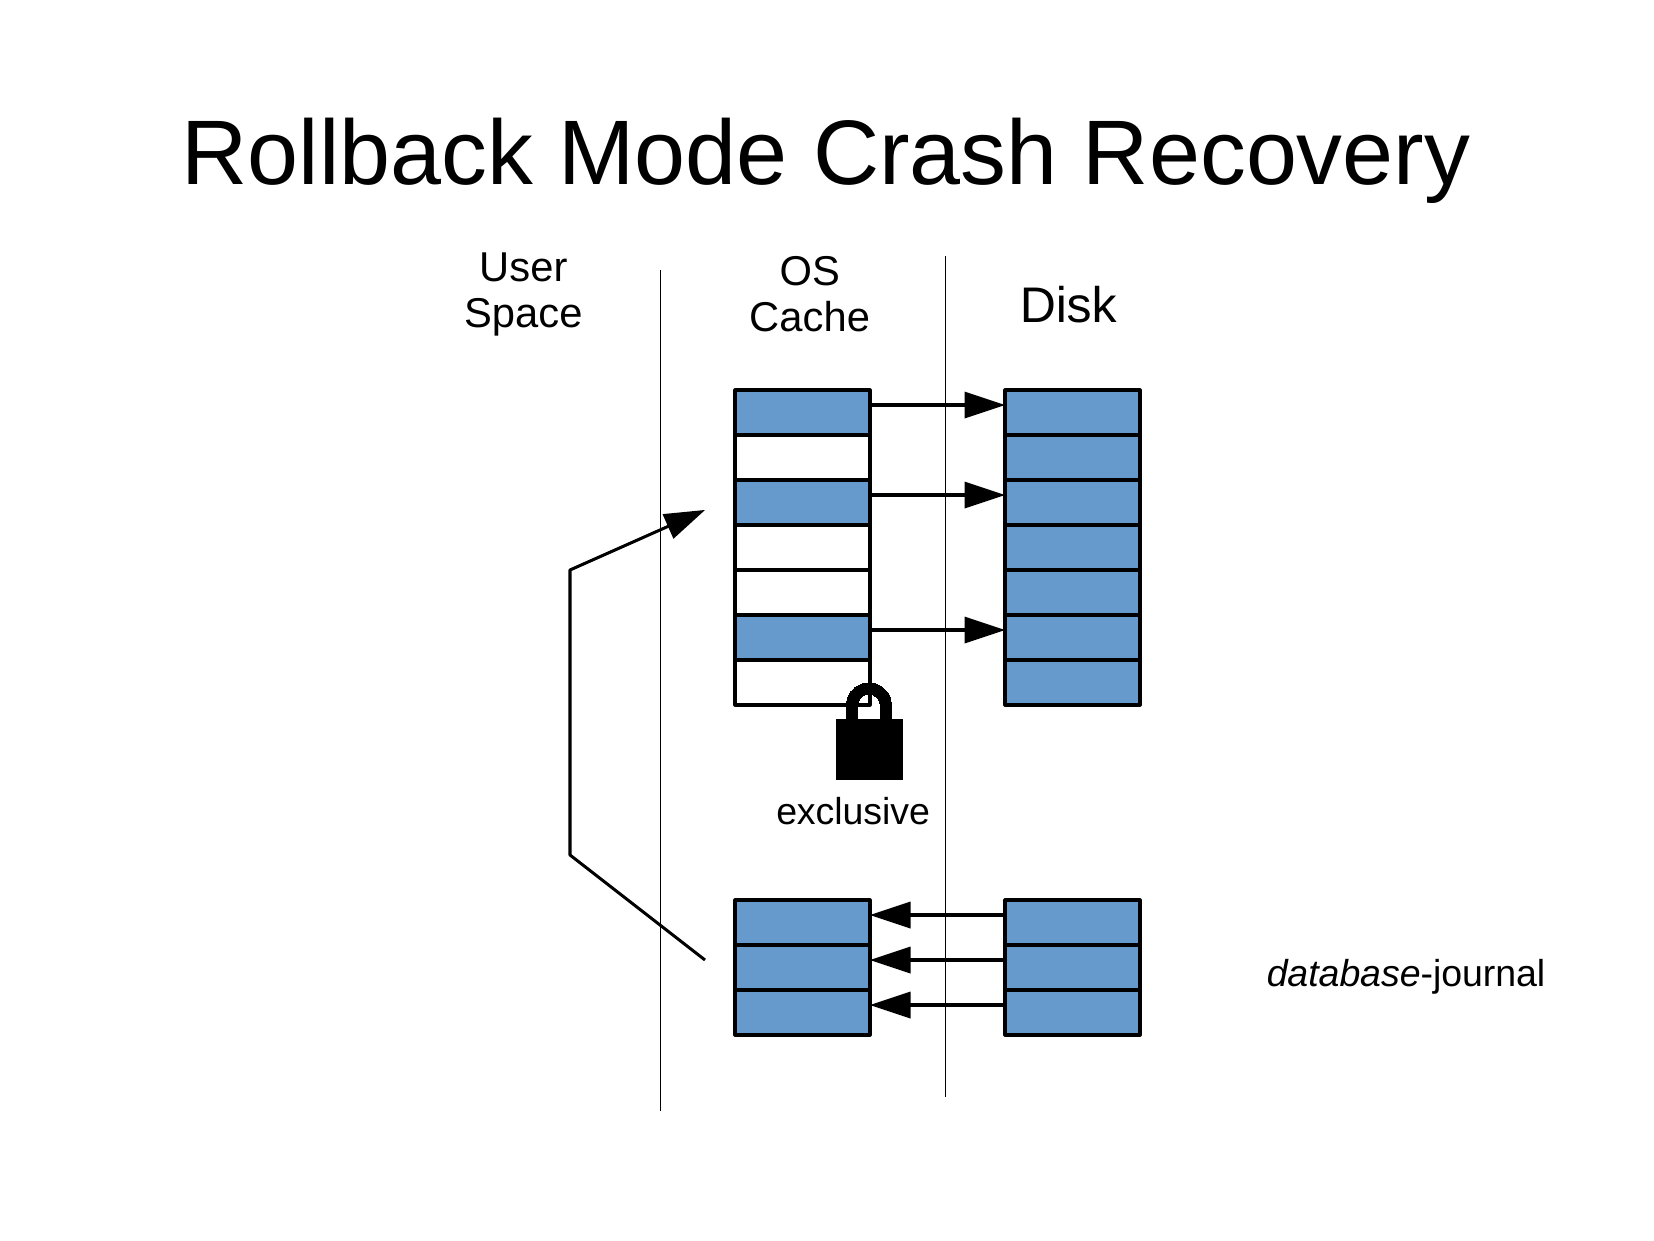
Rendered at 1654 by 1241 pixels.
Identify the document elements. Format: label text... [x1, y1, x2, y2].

title Rollback Mode Crash Recovery [82, 49, 1571, 257]
text_box [1005, 390, 1141, 706]
text_box database-journal [1252, 945, 1561, 1002]
text_box Disk [1005, 270, 1132, 342]
text_box [735, 390, 903, 780]
text_box User Space [449, 236, 616, 346]
text_box [1005, 900, 1141, 1036]
text_box exclusive [761, 783, 946, 841]
text_box OS Cache [734, 240, 901, 349]
text_box [735, 900, 871, 1036]
